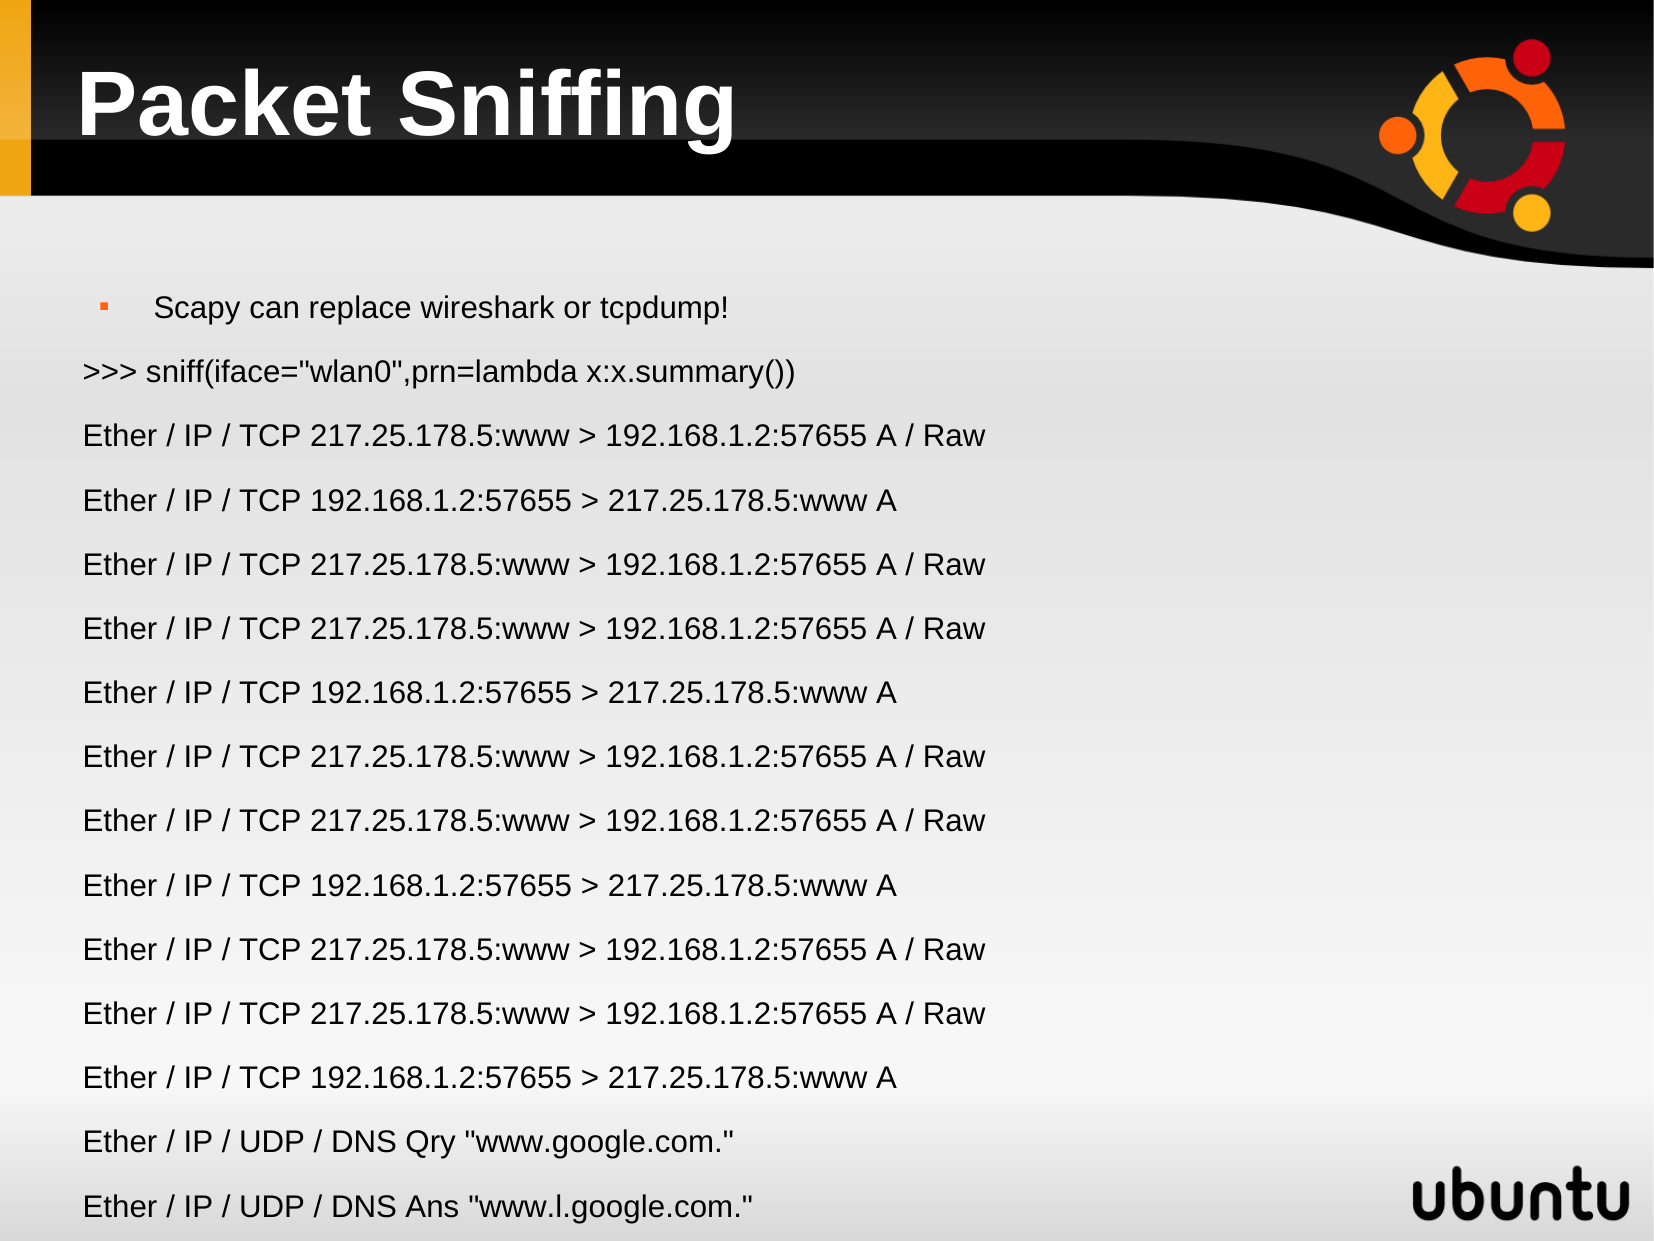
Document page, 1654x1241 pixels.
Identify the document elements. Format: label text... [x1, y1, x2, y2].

title Packet Sniffing [76, 7, 1565, 200]
picture [0, 0, 1654, 1241]
list Scapy can replace wireshark or tcpdump! >>> sniff(iface="wlan0",prn=lambda x:x.summary()) Ether / IP / TCP 217.25.178.5:www > 192.168.1.2:57655 A / Raw Ether / IP / TCP 192.168.1.2:57655 > 217.25.178.5:www A Ether / IP / TCP 217.25.178.5:www > 192.168.1.2:57655 A / Raw Ether / IP / TCP 217.25.178.5:www > 192.168.1.2:57655 A / Raw Ether / IP / TCP 192.168.1.2:57655 > 217.25.178.5:www A Ether / IP / TCP 217.25.178.5:www > 192.168.1.2:57655 A / Raw Ether / IP / TCP 217.25.178.5:www > 192.168.1.2:57655 A / Raw Ether / IP / TCP 192.168.1.2:57655 > 217.25.178.5:www A Ether / IP / TCP 217.25.178.5:www > 192.168.1.2:57655 A / Raw Ether / IP / TCP 217.25.178.5:www > 192.168.1.2:57655 A / Raw Ether / IP / TCP 192.168.1.2:57655 > 217.25.178.5:www A Ether / IP / UDP / DNS Qry "www.google.com." Ether / IP / UDP / DNS Ans "www.l.google.com." [82, 290, 1571, 1224]
